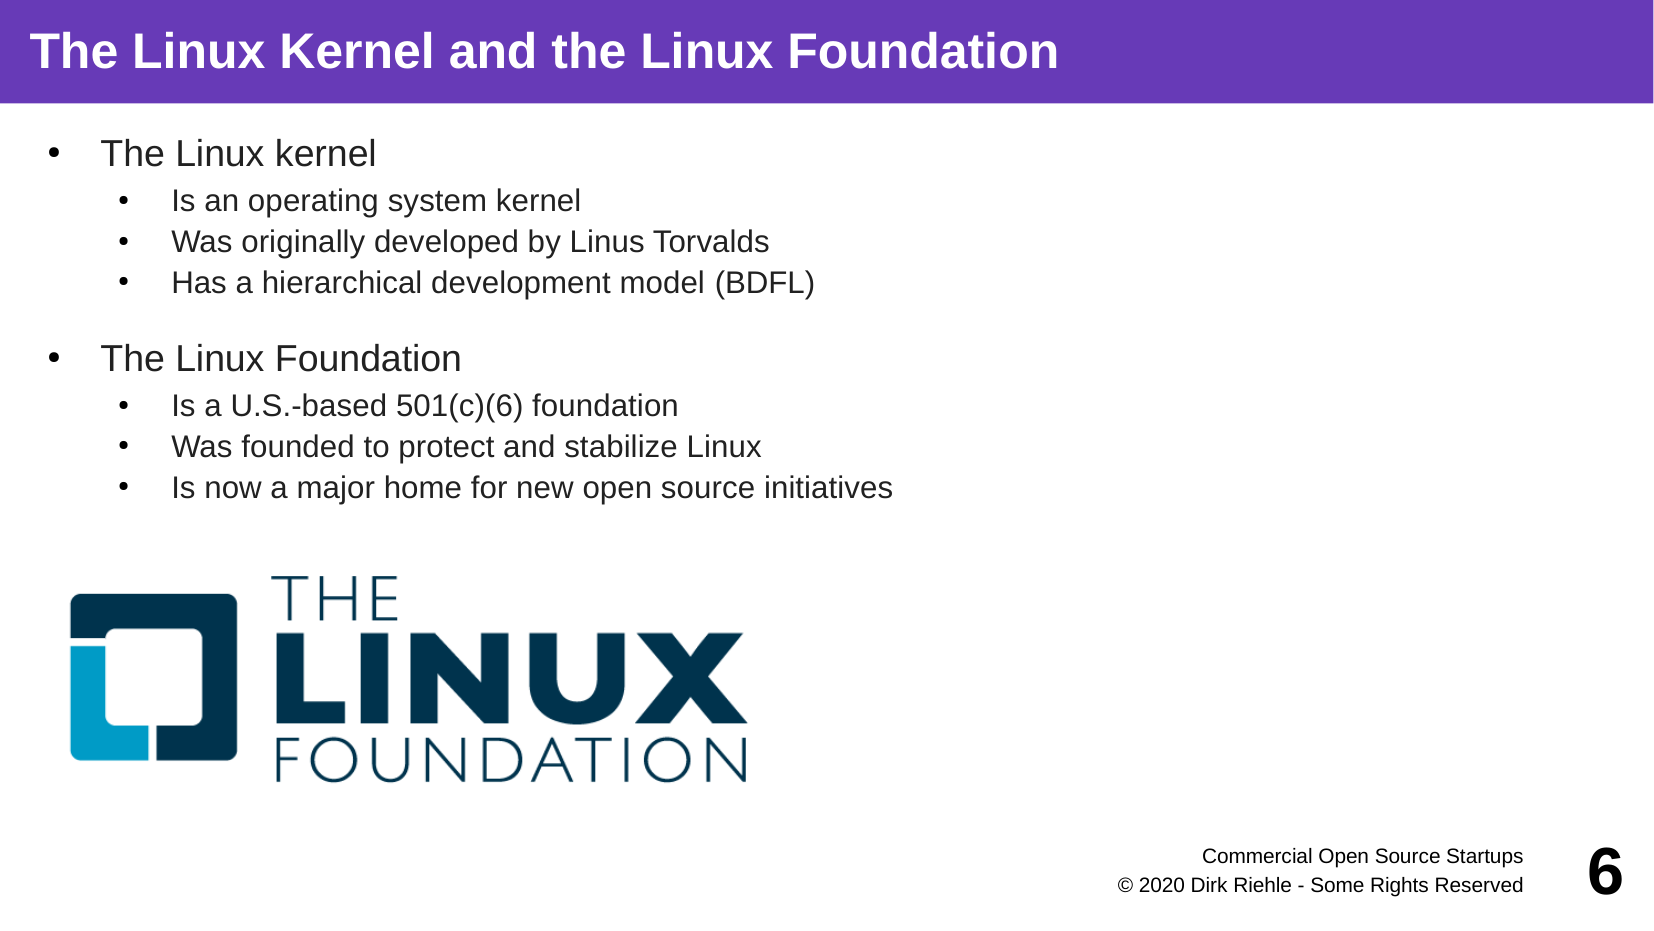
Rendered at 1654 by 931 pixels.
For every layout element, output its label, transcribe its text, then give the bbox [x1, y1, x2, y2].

picture [31, 533, 810, 833]
title The Linux Kernel and the Linux Foundation [0, 0, 1654, 104]
list The Linux kernel Is an operating system kernel Was originally developed by Linus Torvalds Has a hierarchical development model (BDFL) The Linux Foundation Is a U.S.-based 501(c)(6) foundation Was founded to protect and stabilize Linux Is now a major home for new open source initiatives [29, 132, 1625, 813]
